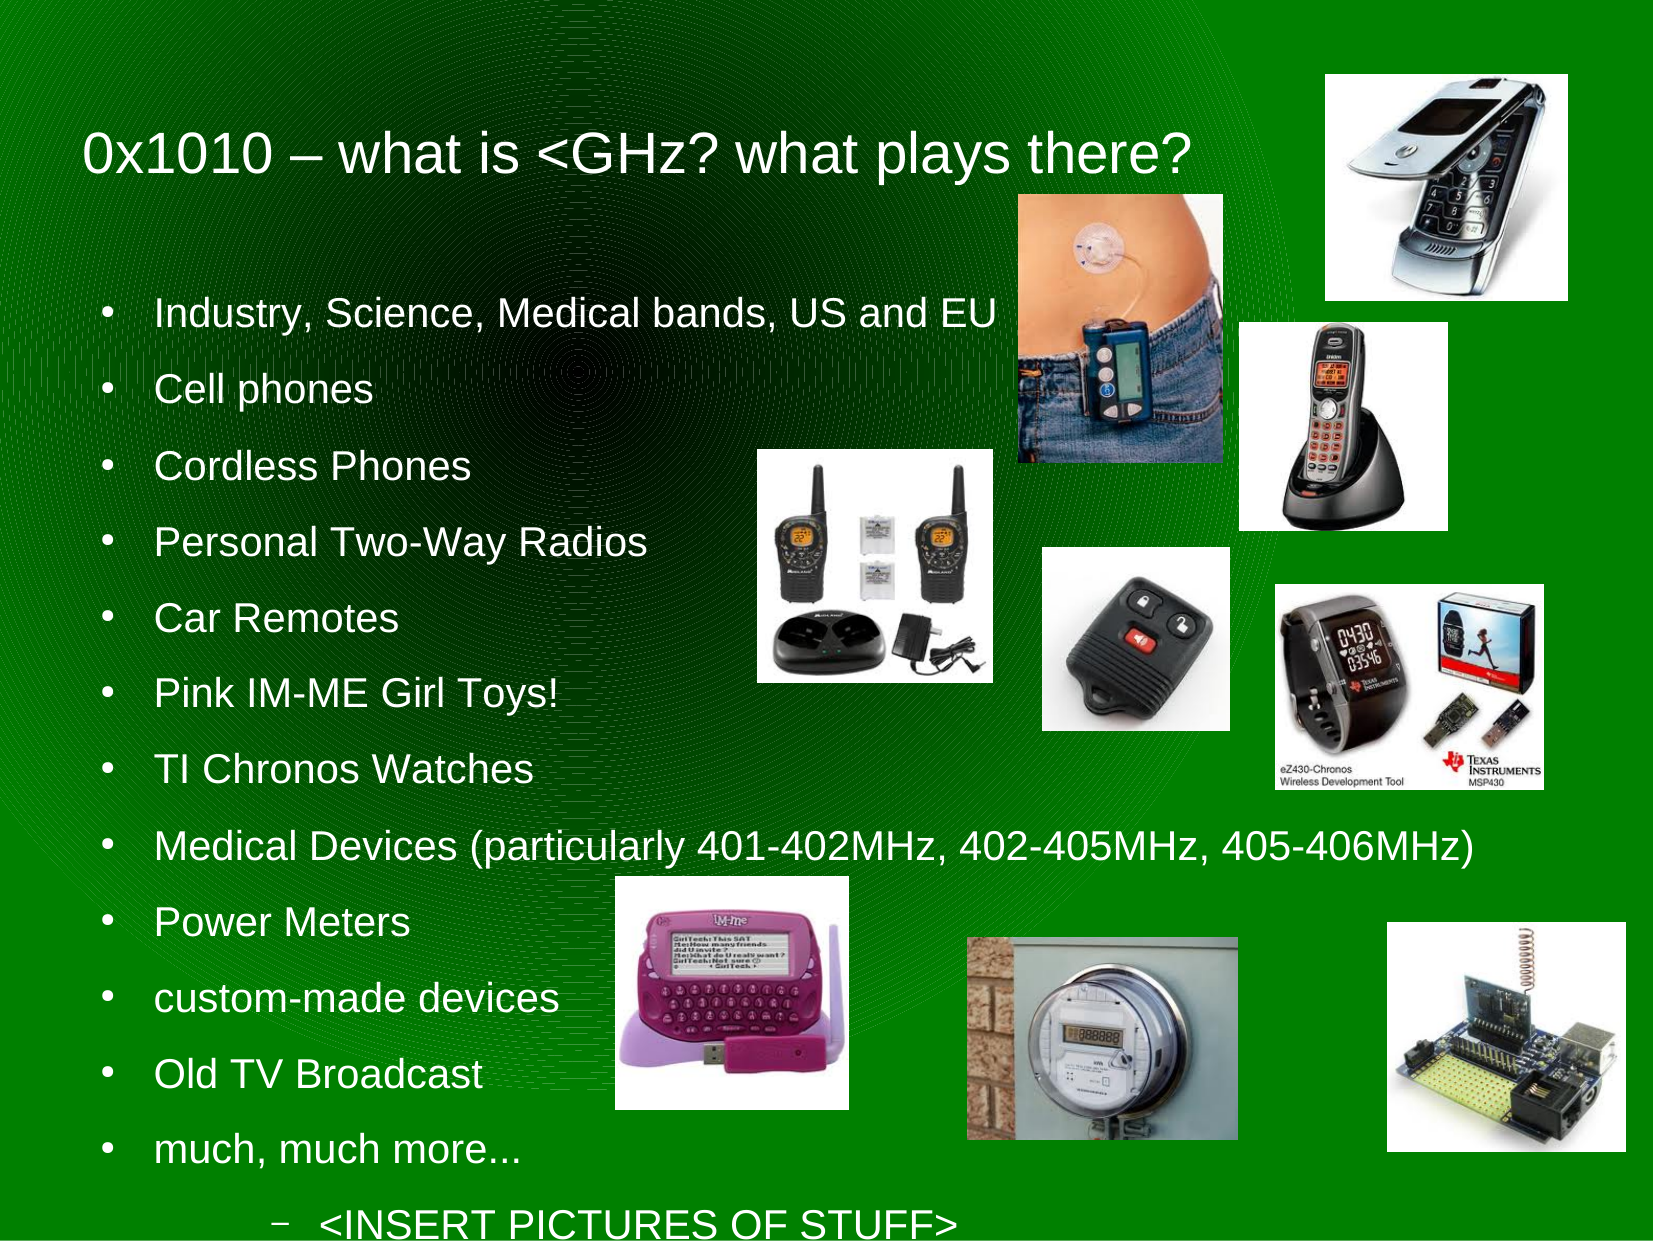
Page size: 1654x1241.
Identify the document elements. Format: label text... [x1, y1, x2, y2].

picture [1018, 194, 1223, 463]
picture [1042, 547, 1230, 731]
picture [1387, 922, 1626, 1152]
picture [615, 876, 849, 1111]
title 0x1010 – what is <GHz? what plays there? [82, 49, 1571, 257]
picture [1325, 74, 1568, 302]
picture [757, 449, 993, 683]
picture [1239, 322, 1448, 531]
picture [1275, 584, 1544, 790]
picture [967, 937, 1238, 1141]
list Industry, Science, Medical bands, US and EU Cell phones Cordless Phones Personal Two-Way Radios Car Remotes Pink IM-ME Girl Toys! TI Chronos Watches Medical Devices (particularly 401-402MHz, 402-405MHz, 405-406MHz) Power Meters custom-made devices Old TV Broadcast much, much more... <INSERT PICTURES OF STUFF> [82, 290, 1571, 1241]
